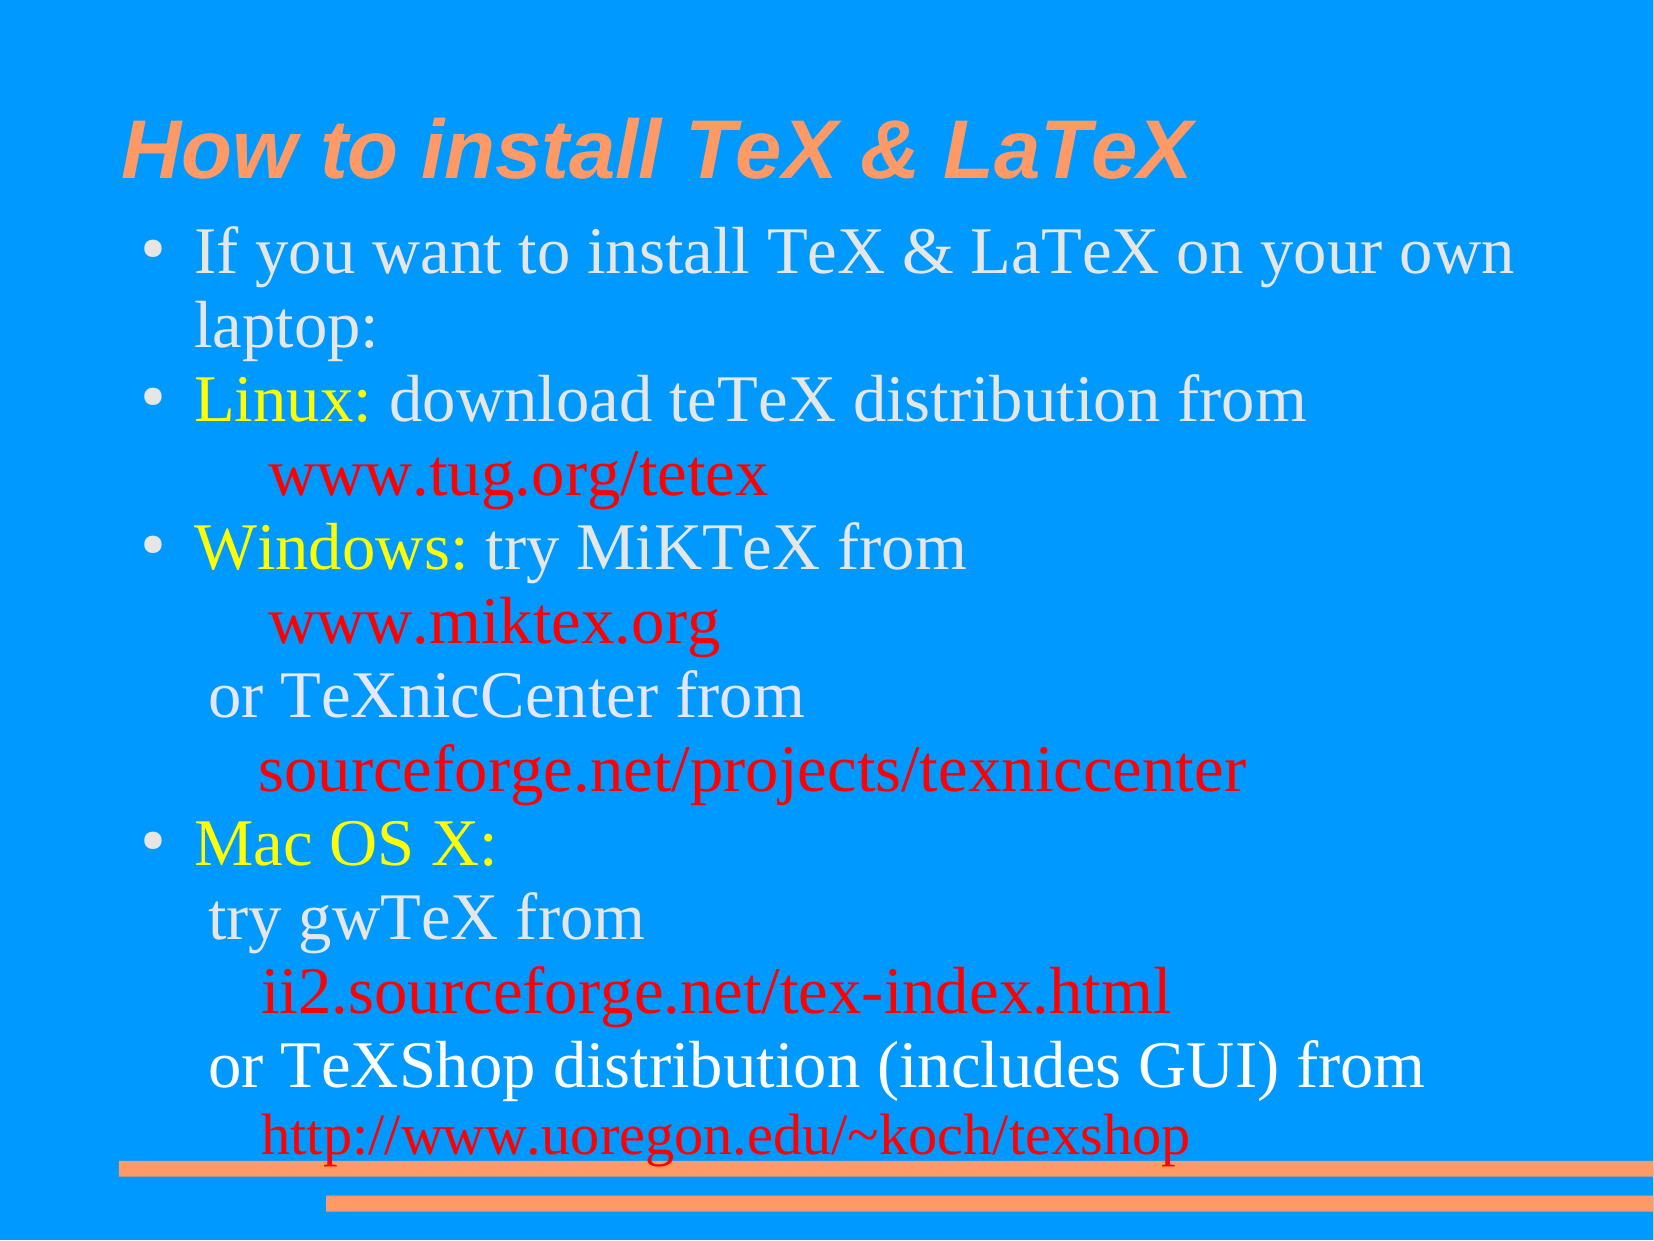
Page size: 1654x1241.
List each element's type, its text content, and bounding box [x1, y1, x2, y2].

title How to install TeX & LaTeX [121, 46, 1534, 254]
list If you want to install TeX & LaTeX on your own laptop: Linux: download teTeX distribution from www.tug.org/tetex Windows: try MiKTeX from www.miktex.org or TeXnicCenter from sourceforge.net/projects/texniccenter Mac OS X: try gwTeX from ii2.sourceforge.net/tex-index.html or TeXShop distribution (includes GUI) from http://www.uoregon.edu/~koch/texshop [123, 213, 1563, 1167]
